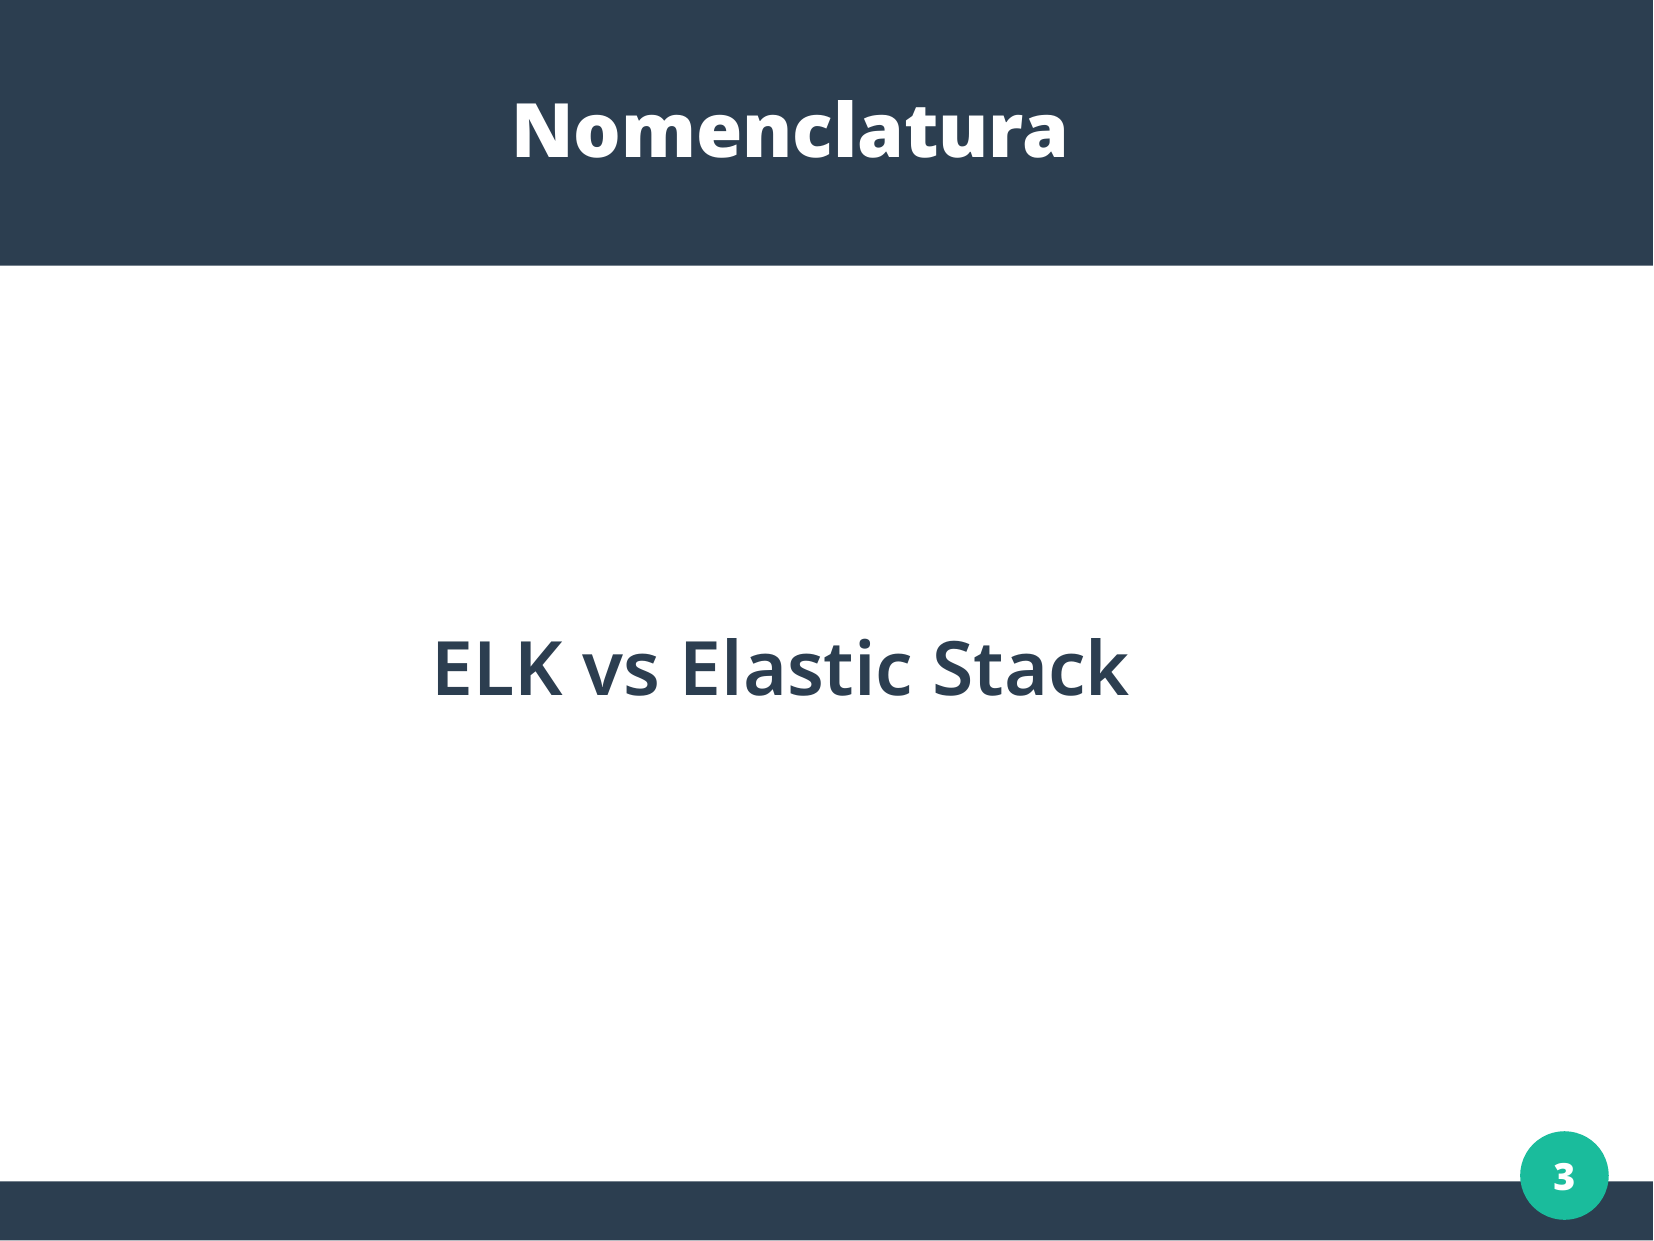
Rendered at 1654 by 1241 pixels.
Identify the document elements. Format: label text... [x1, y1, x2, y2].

title Nomenclatura [511, 49, 1143, 207]
list ELK vs Elastic Stack [361, 615, 1293, 841]
